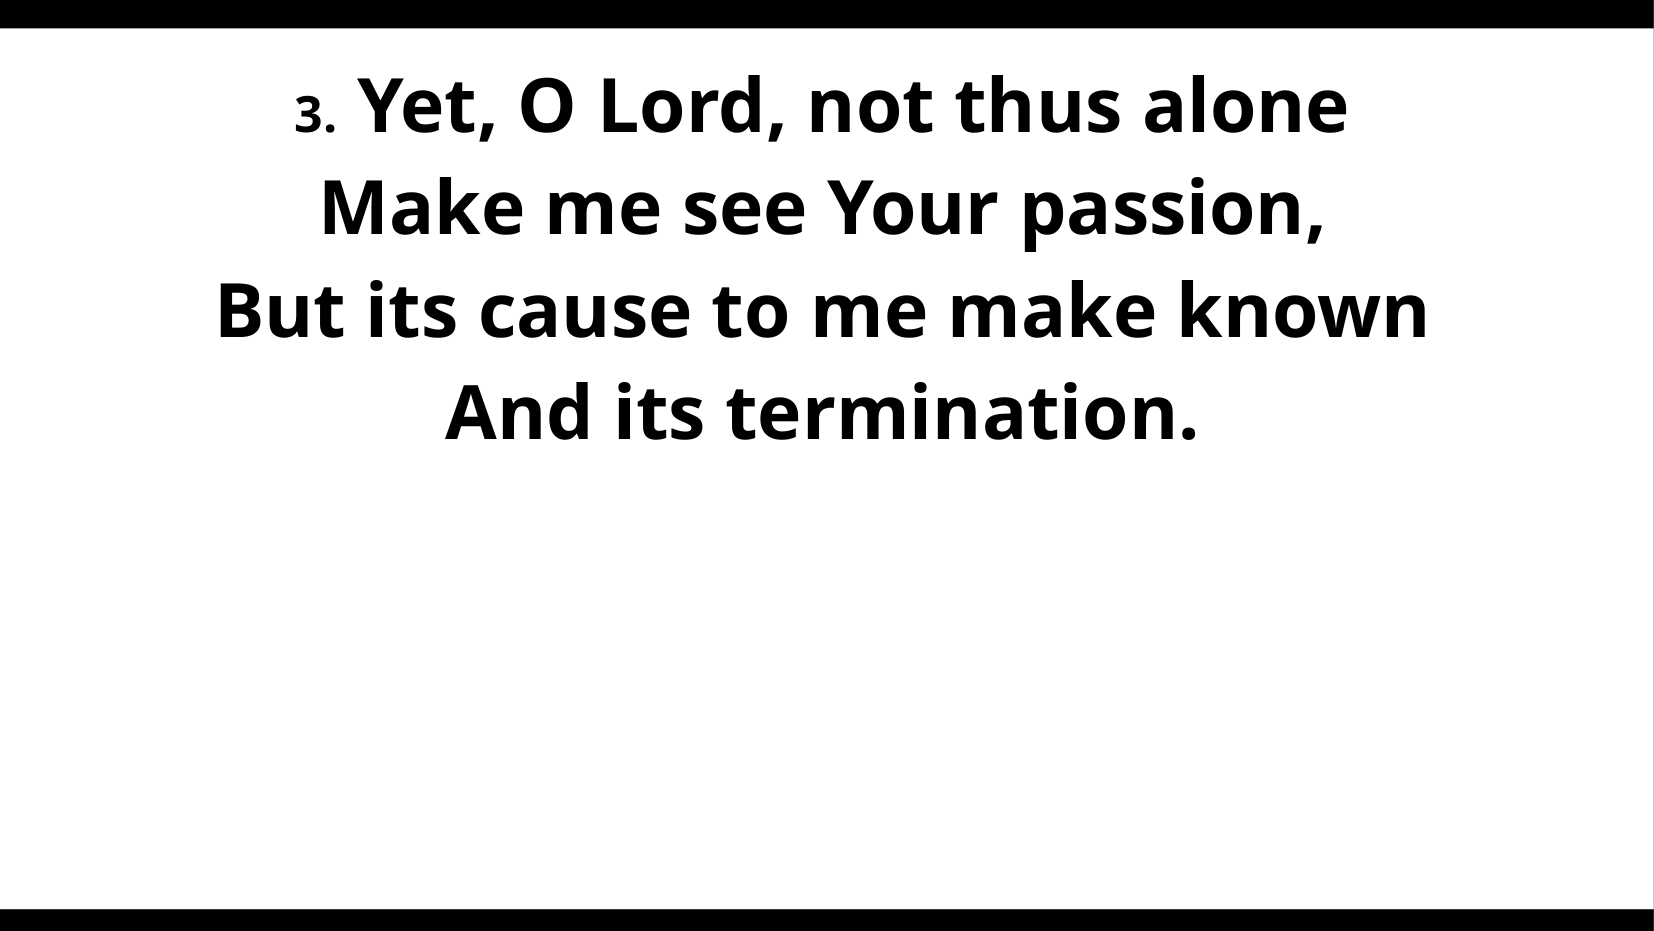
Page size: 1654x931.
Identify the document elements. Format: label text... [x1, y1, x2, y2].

text_box 3. Yet, O Lord, not thus alone Make me see Your passion, But its cause to me make known And its termination. [90, 45, 1557, 460]
picture [0, 0, 1654, 931]
